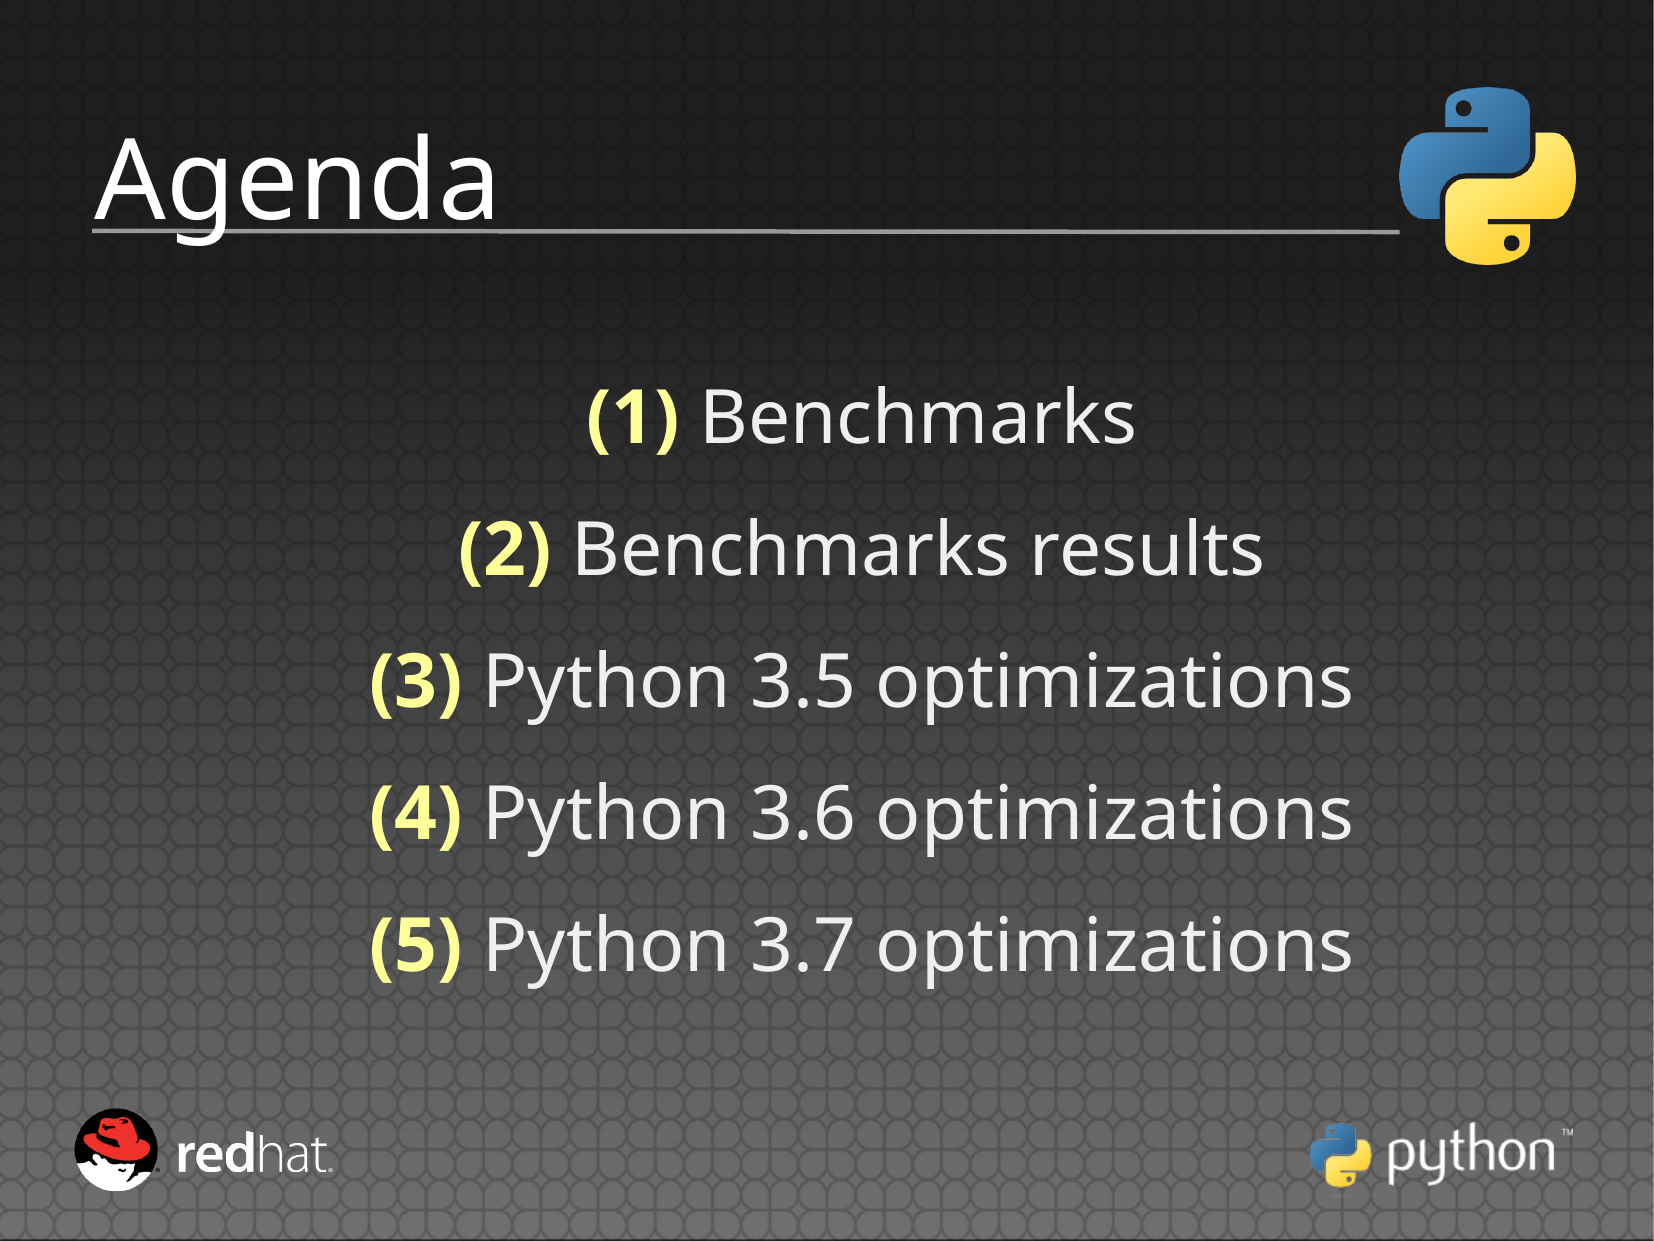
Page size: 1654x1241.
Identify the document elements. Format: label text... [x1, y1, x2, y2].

list (1) Benchmarks (2) Benchmarks results (3) Python 3.5 optimizations (4) Python 3.6 optimizations (5) Python 3.7 optimizations [82, 363, 1571, 1104]
picture [0, 0, 1654, 1241]
title Agenda [94, 100, 1426, 251]
